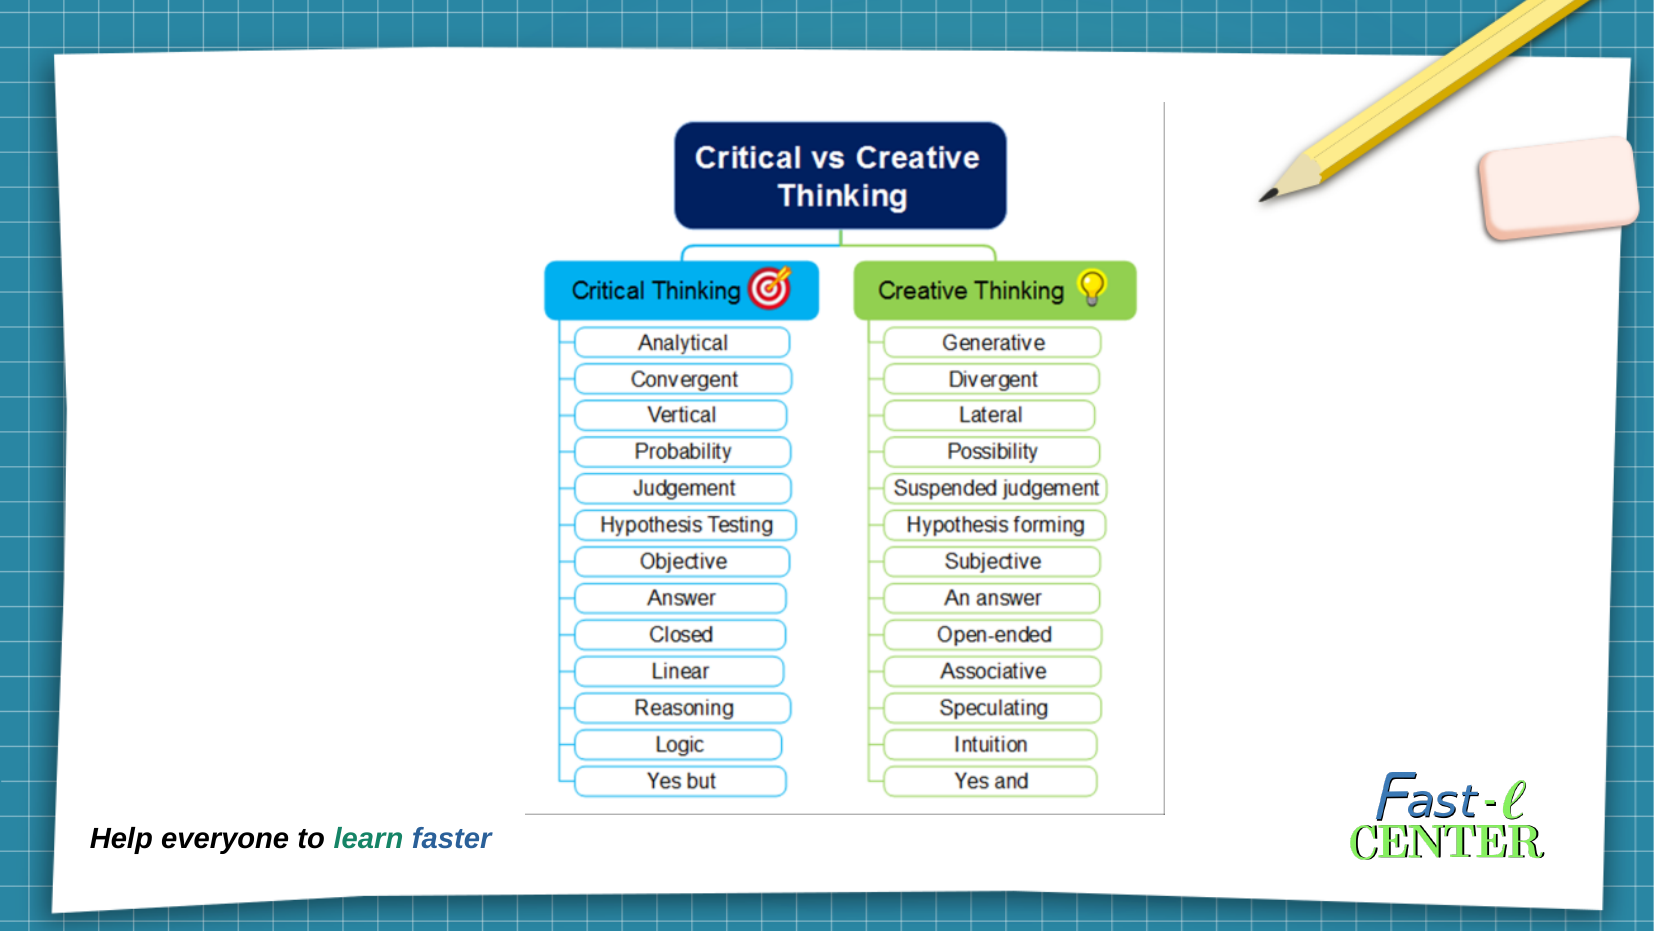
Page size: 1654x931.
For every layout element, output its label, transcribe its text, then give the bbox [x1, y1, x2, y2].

text_box Help everyone to learn faster [75, 814, 507, 863]
picture [0, 0, 1654, 931]
